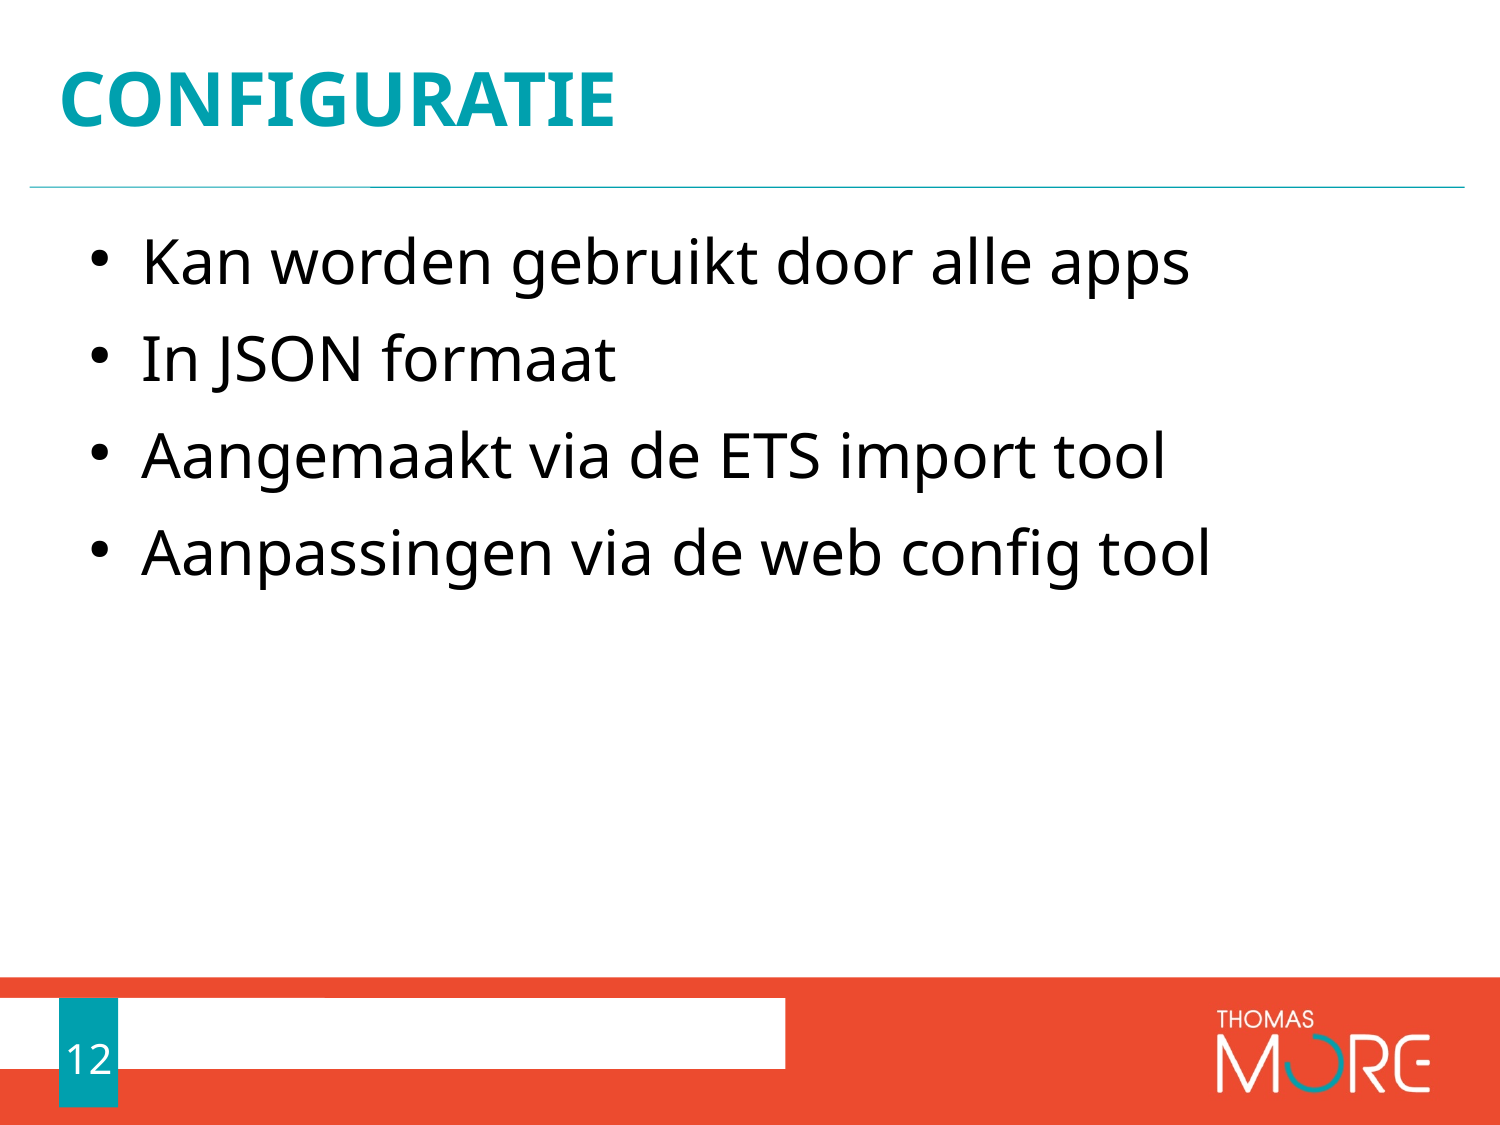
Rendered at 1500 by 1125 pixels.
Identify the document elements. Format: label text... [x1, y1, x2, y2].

footer [123, 998, 786, 1069]
list Kan worden gebruikt door alle apps In JSON formaat Aangemaakt via de ETS import tool Aanpassingen via de web config tool [0, 188, 1500, 916]
slide_number <number> [59, 998, 119, 1108]
title configuratie [0, 0, 1500, 188]
picture [1187, 980, 1459, 1122]
